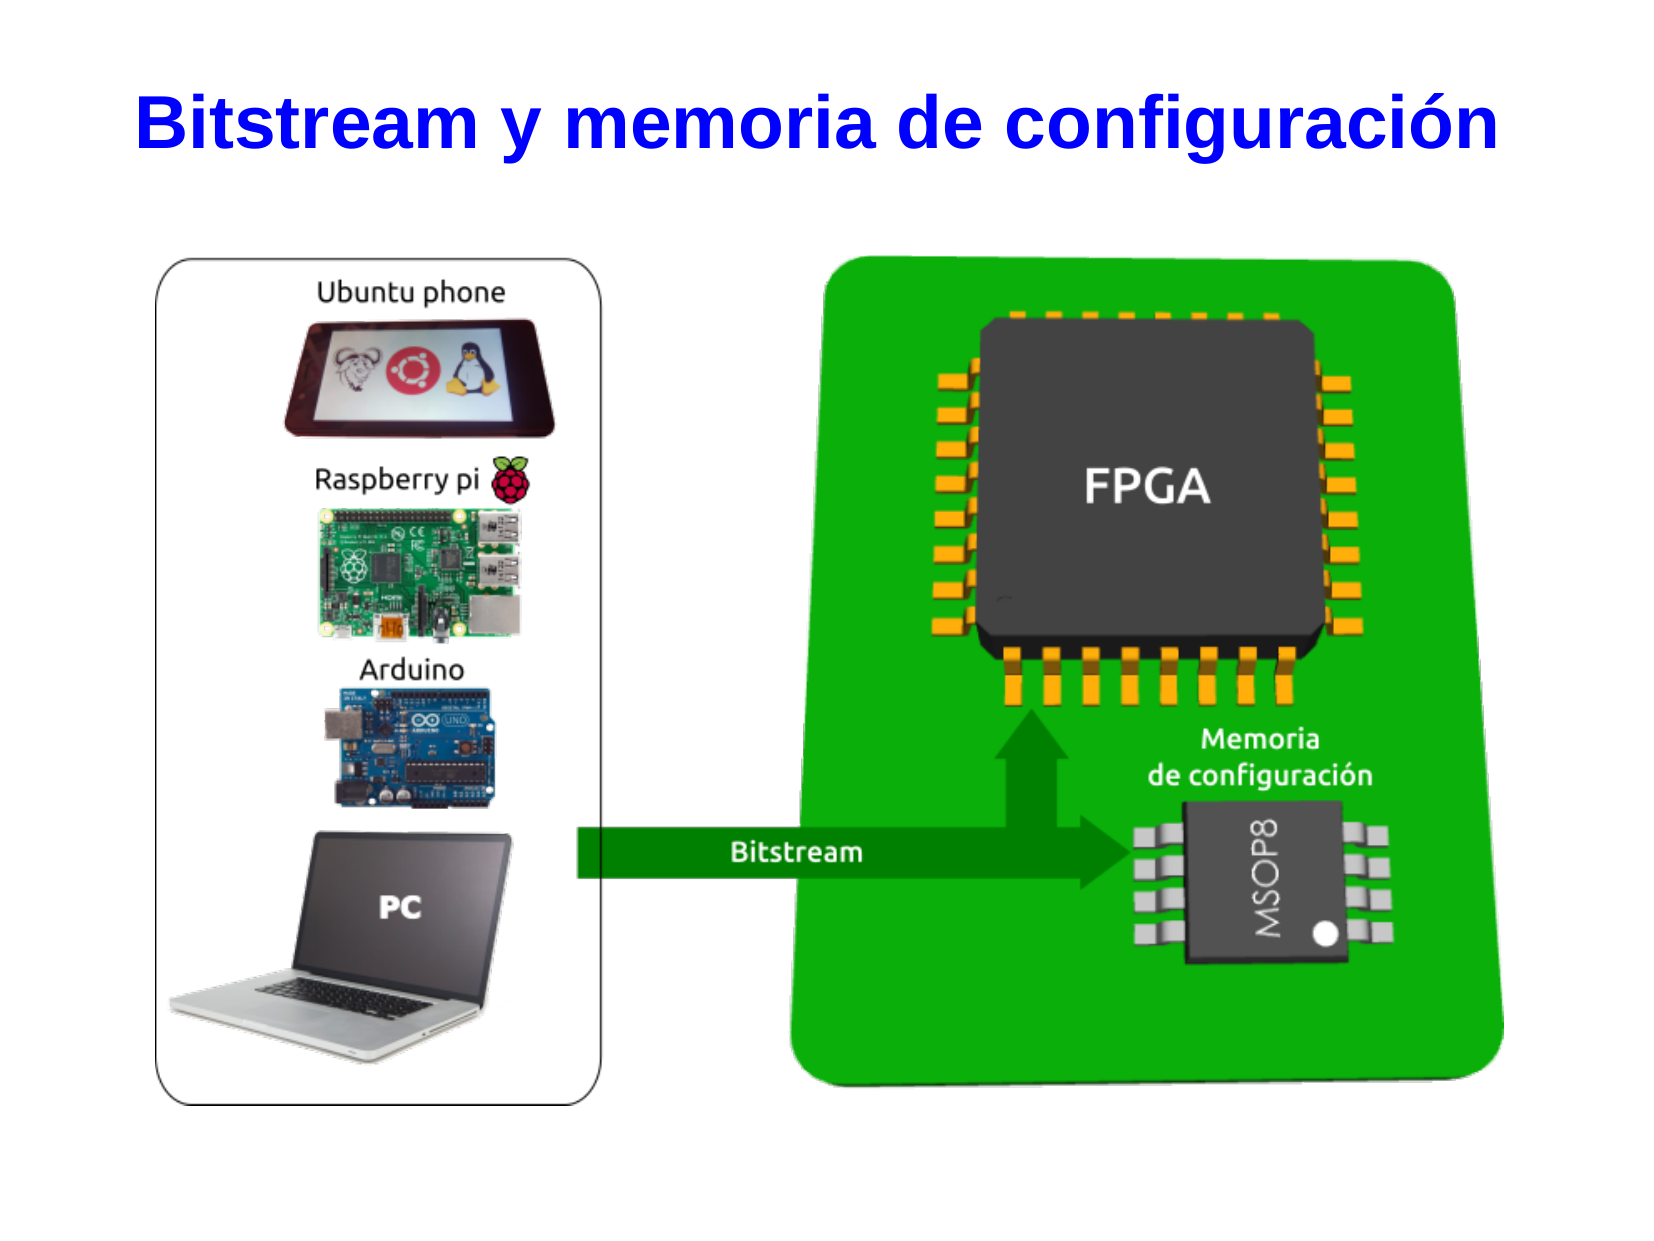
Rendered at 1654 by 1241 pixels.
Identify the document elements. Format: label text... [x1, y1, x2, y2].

picture [155, 255, 1504, 1106]
text_box Bitstream y memoria de configuración [90, 73, 1546, 211]
